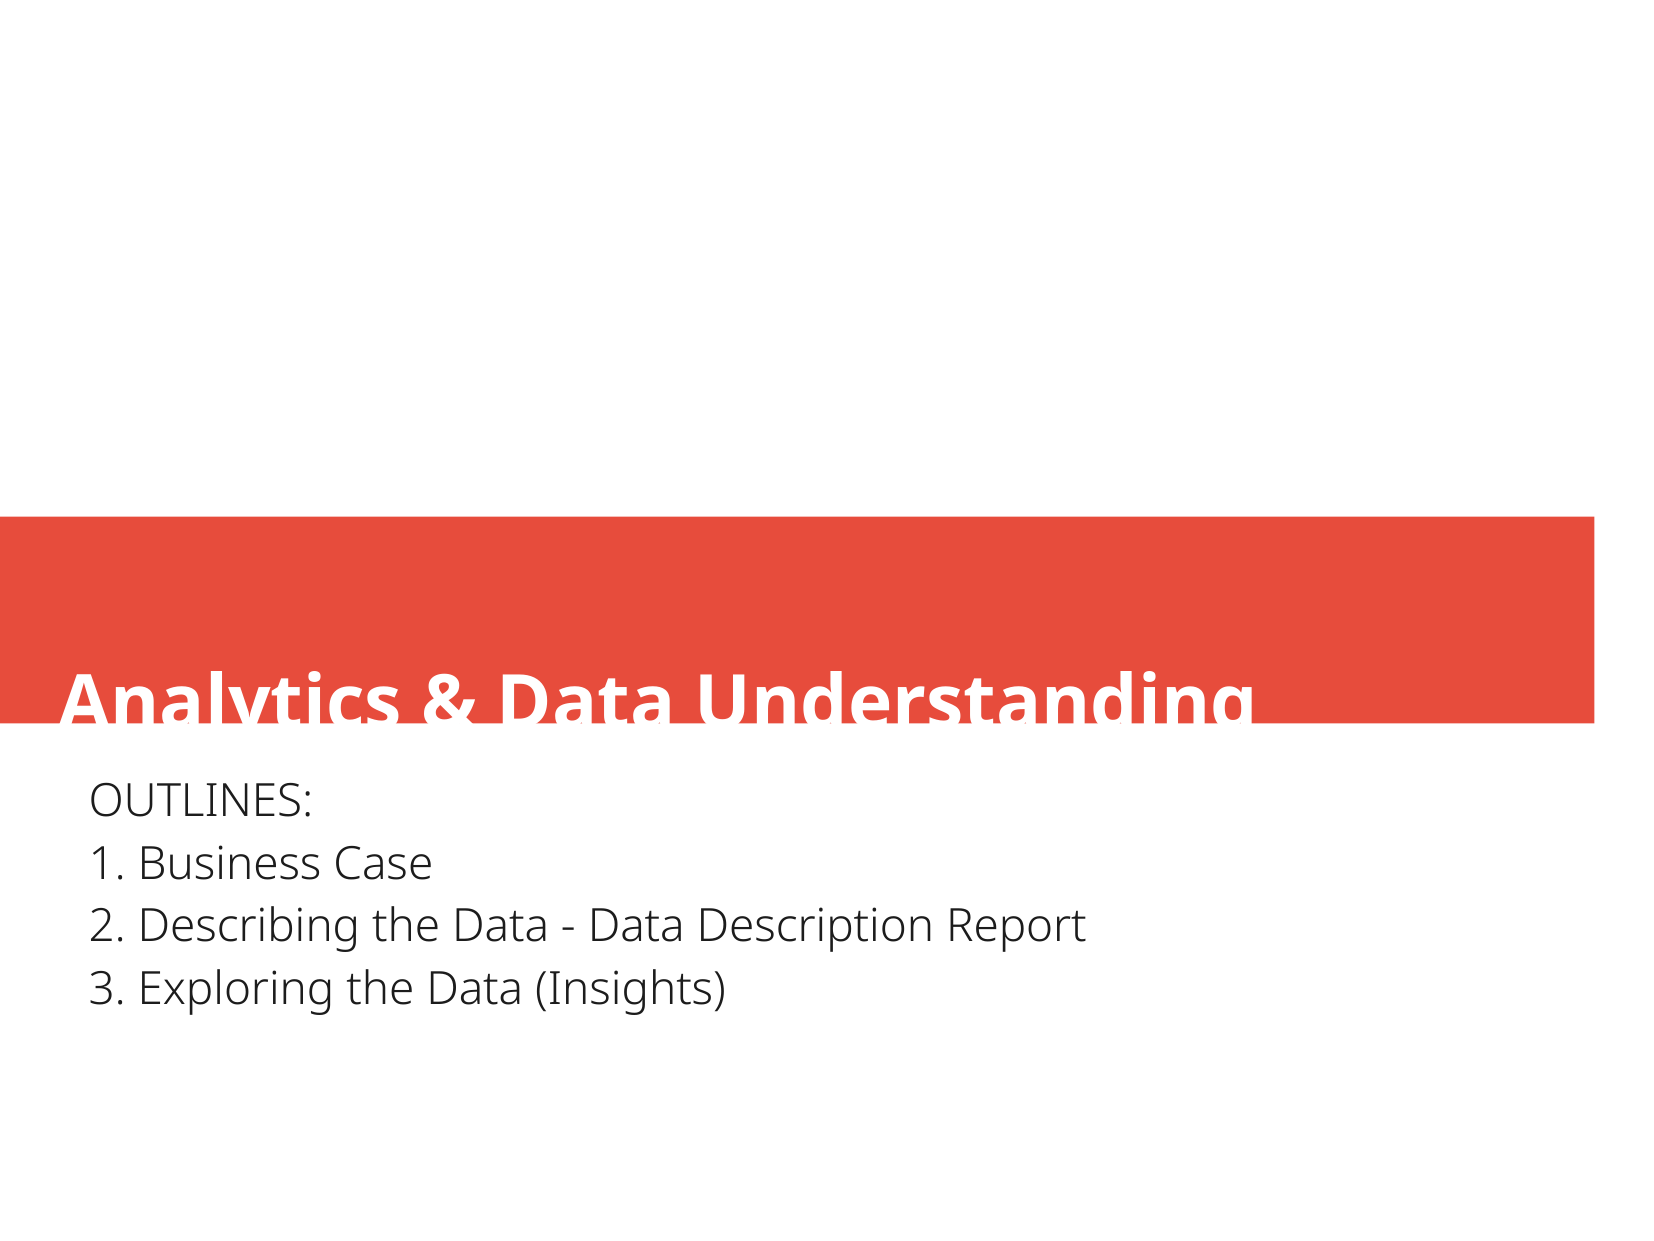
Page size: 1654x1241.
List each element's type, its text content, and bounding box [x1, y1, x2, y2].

title Analytics & Data Understanding [59, 546, 1595, 694]
subtitle OUTLINES: 1. Business Case 2. Describing the Data - Data Description Report 3. Exploring the Data (Insights) [88, 767, 1595, 1182]
